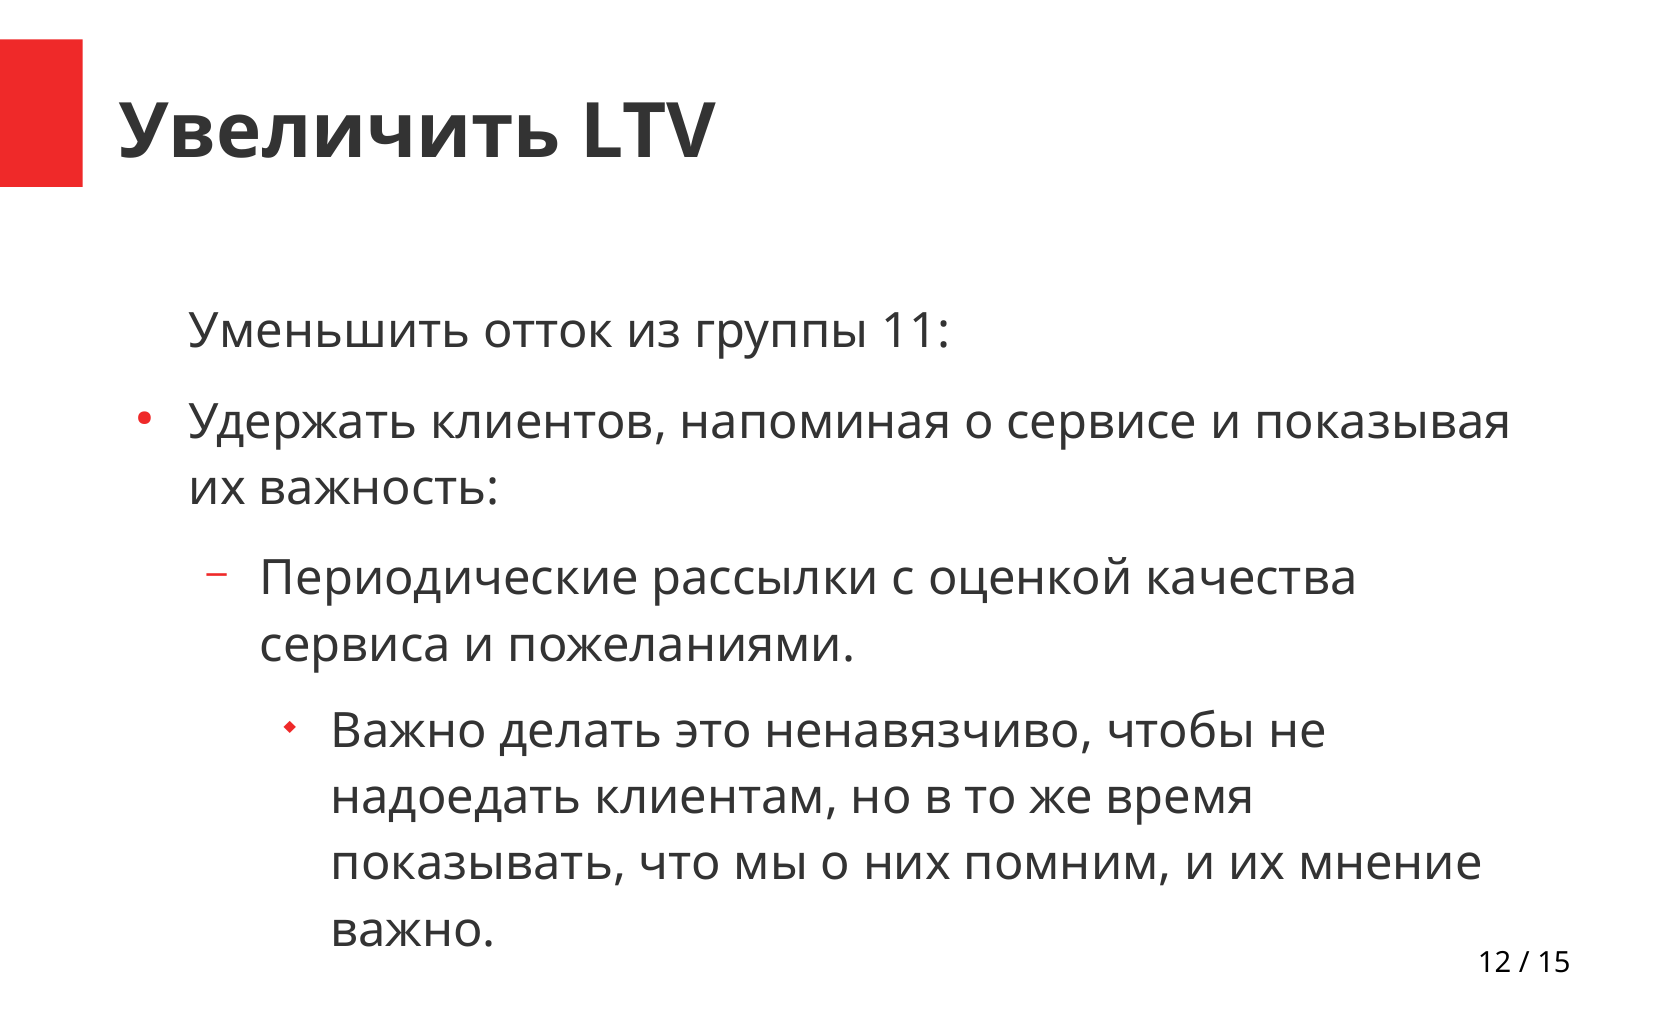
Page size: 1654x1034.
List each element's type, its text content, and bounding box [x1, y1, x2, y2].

title Увеличить LTV [118, 41, 1571, 214]
list Уменьшить отток из группы 11: Удержать клиентов, напоминая о сервисе и показывая их важность: Периодические рассылки с оценкой качества сервиса и пожеланиями. Важно делать это ненавязчиво, чтобы не надоедать клиентам, но в то же время показывать, что мы о них помним, и их мнение важно. [118, 295, 1536, 895]
